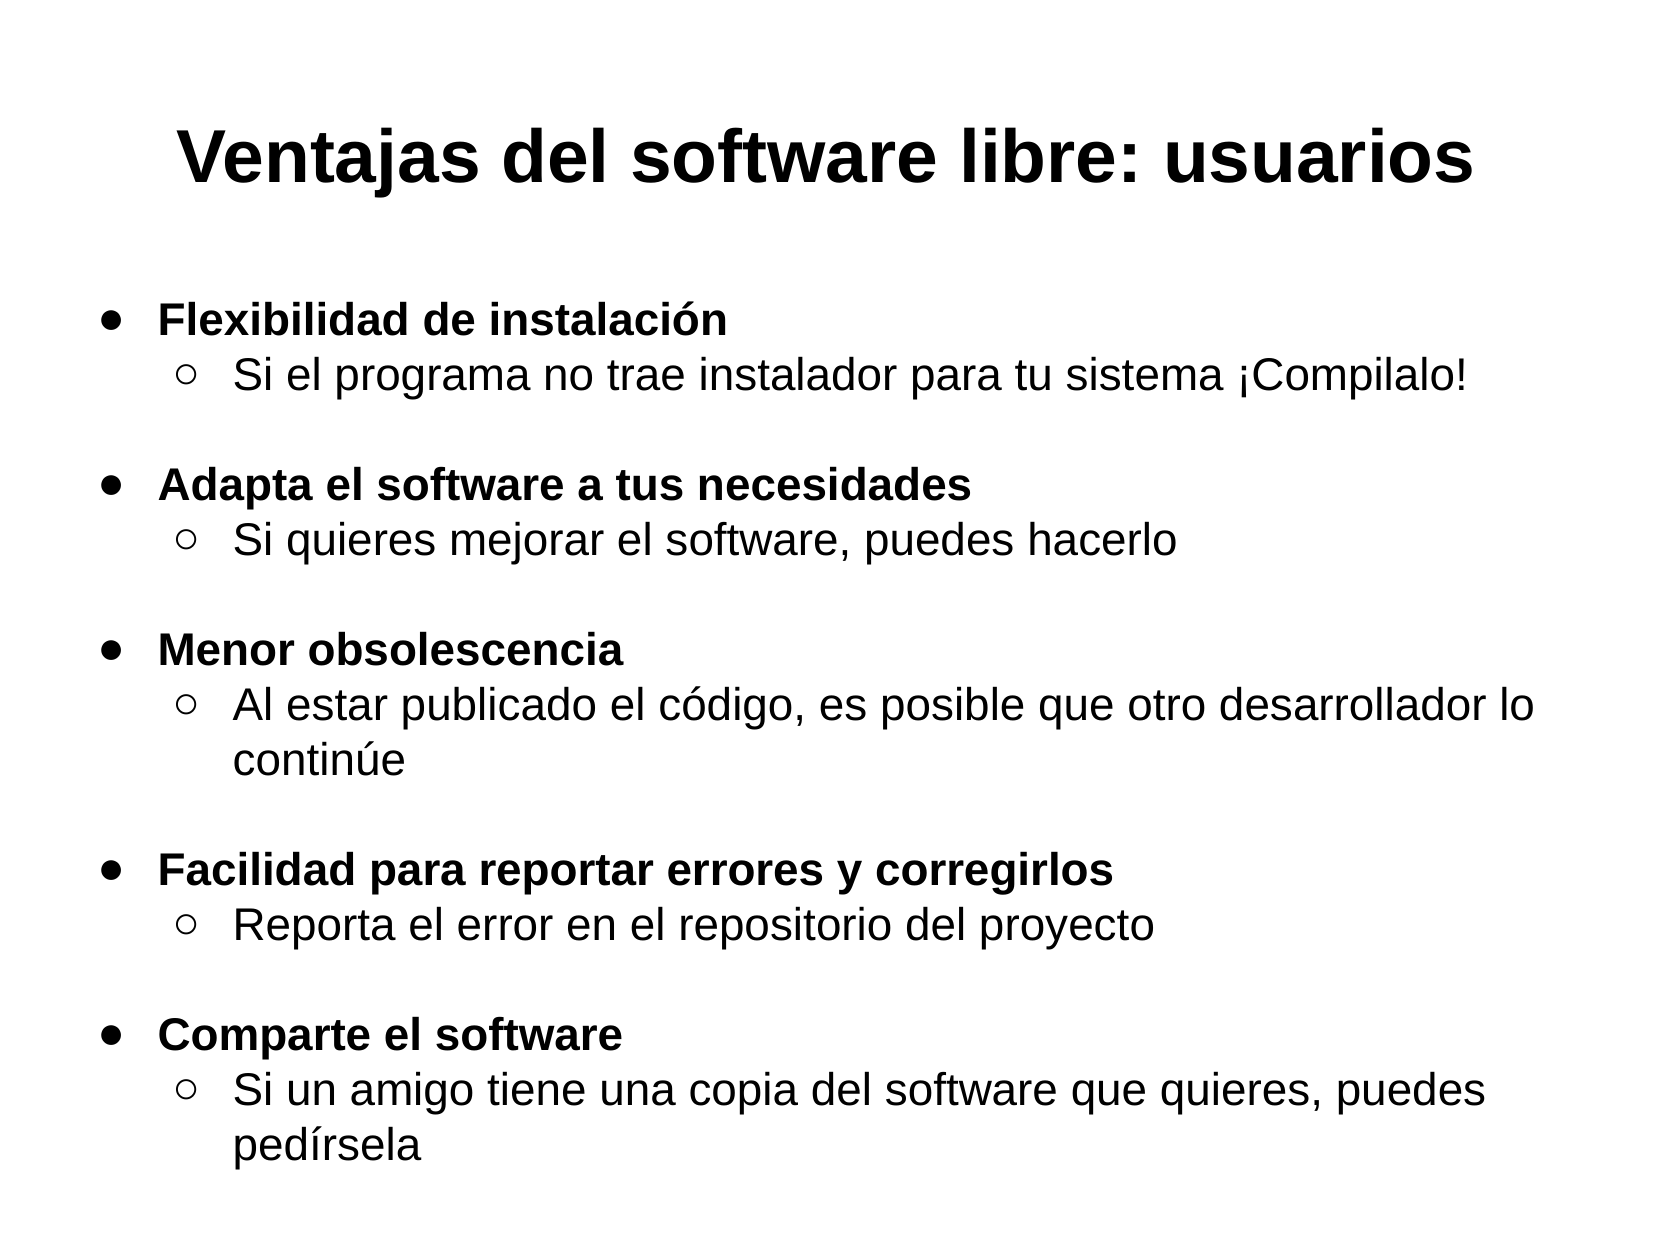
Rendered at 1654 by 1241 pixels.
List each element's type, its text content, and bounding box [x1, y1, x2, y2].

text_box Ventajas del software libre: usuarios [82, 49, 1571, 257]
text_box Flexibilidad de instalación Si el programa no trae instalador para tu sistema ¡Compilalo! Adapta el software a tus necesidades Si quieres mejorar el software, puedes hacerlo Menor obsolescencia Al estar publicado el código, es posible que otro desarrollador lo continúe Facilidad para reportar errores y corregirlos Reporta el error en el repositorio del proyecto Comparte el software Si un amigo tiene una copia del software que quieres, puedes pedírsela [82, 290, 1571, 1139]
